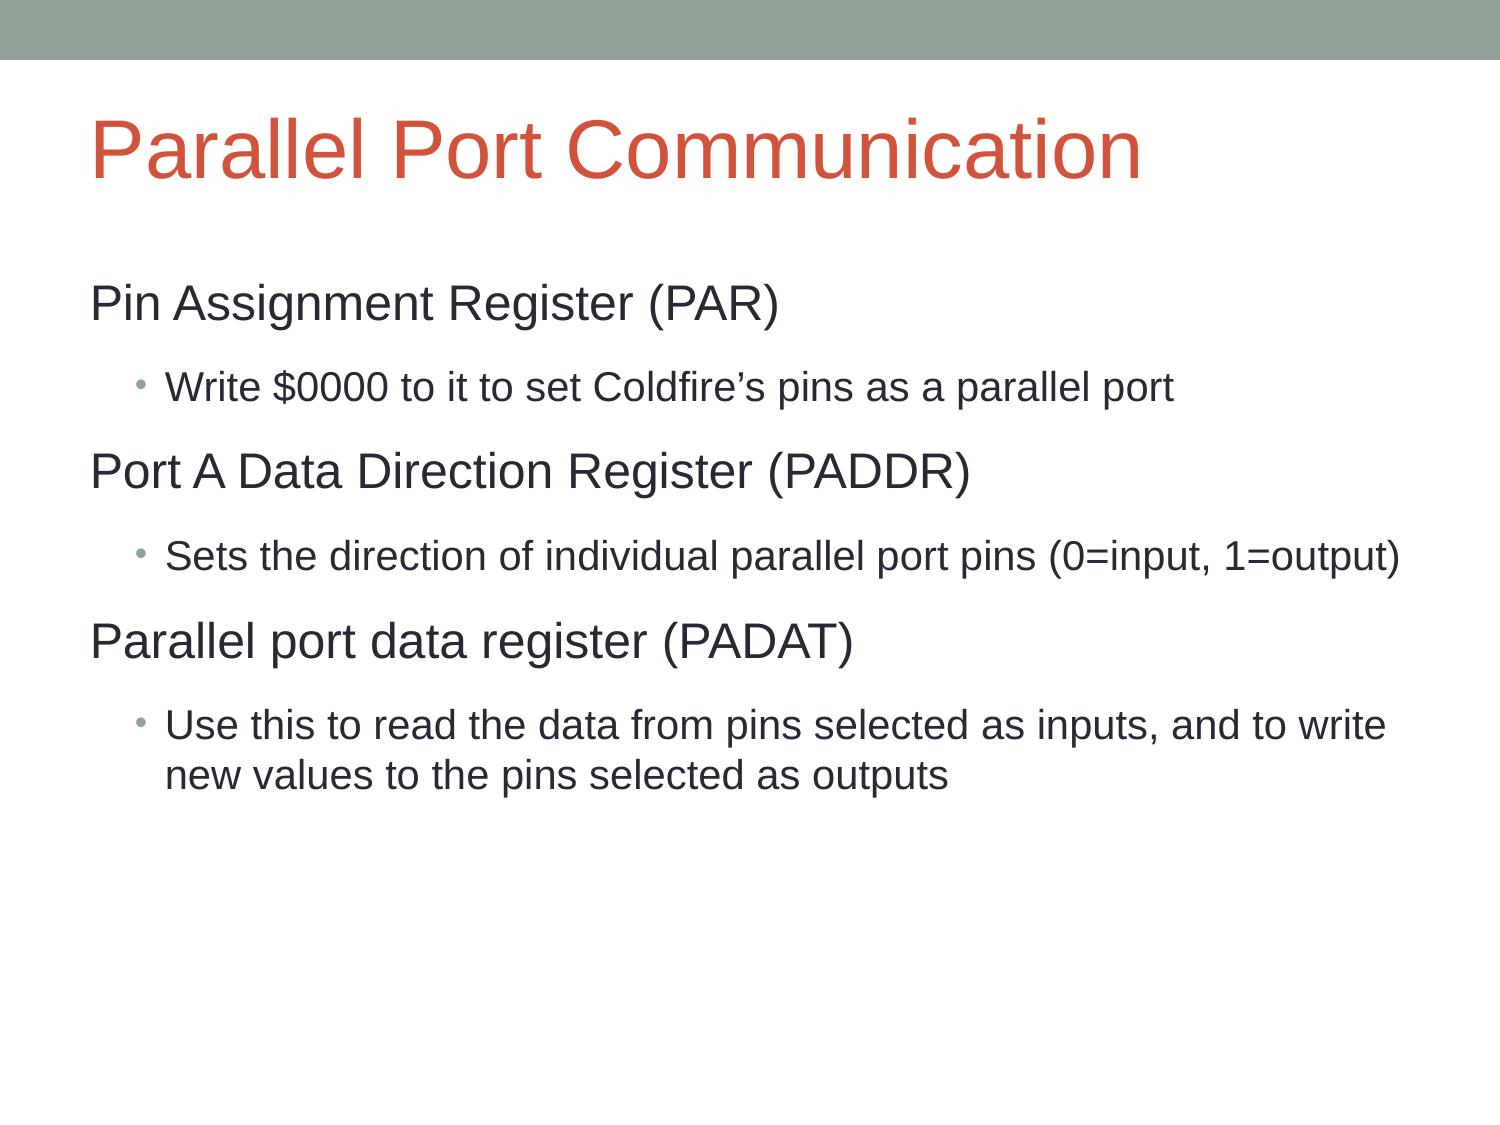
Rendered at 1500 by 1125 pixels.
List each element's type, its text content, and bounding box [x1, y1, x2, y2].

title Parallel Port Communication [75, 87, 1425, 250]
list Pin Assignment Register (PAR) Write $0000 to it to set Coldfire’s pins as a parallel port Port A Data Direction Register (PADDR) Sets the direction of individual parallel port pins (0=input, 1=output) Parallel port data register (PADAT) Use this to read the data from pins selected as inputs, and to write new values to the pins selected as outputs [75, 262, 1425, 1063]
